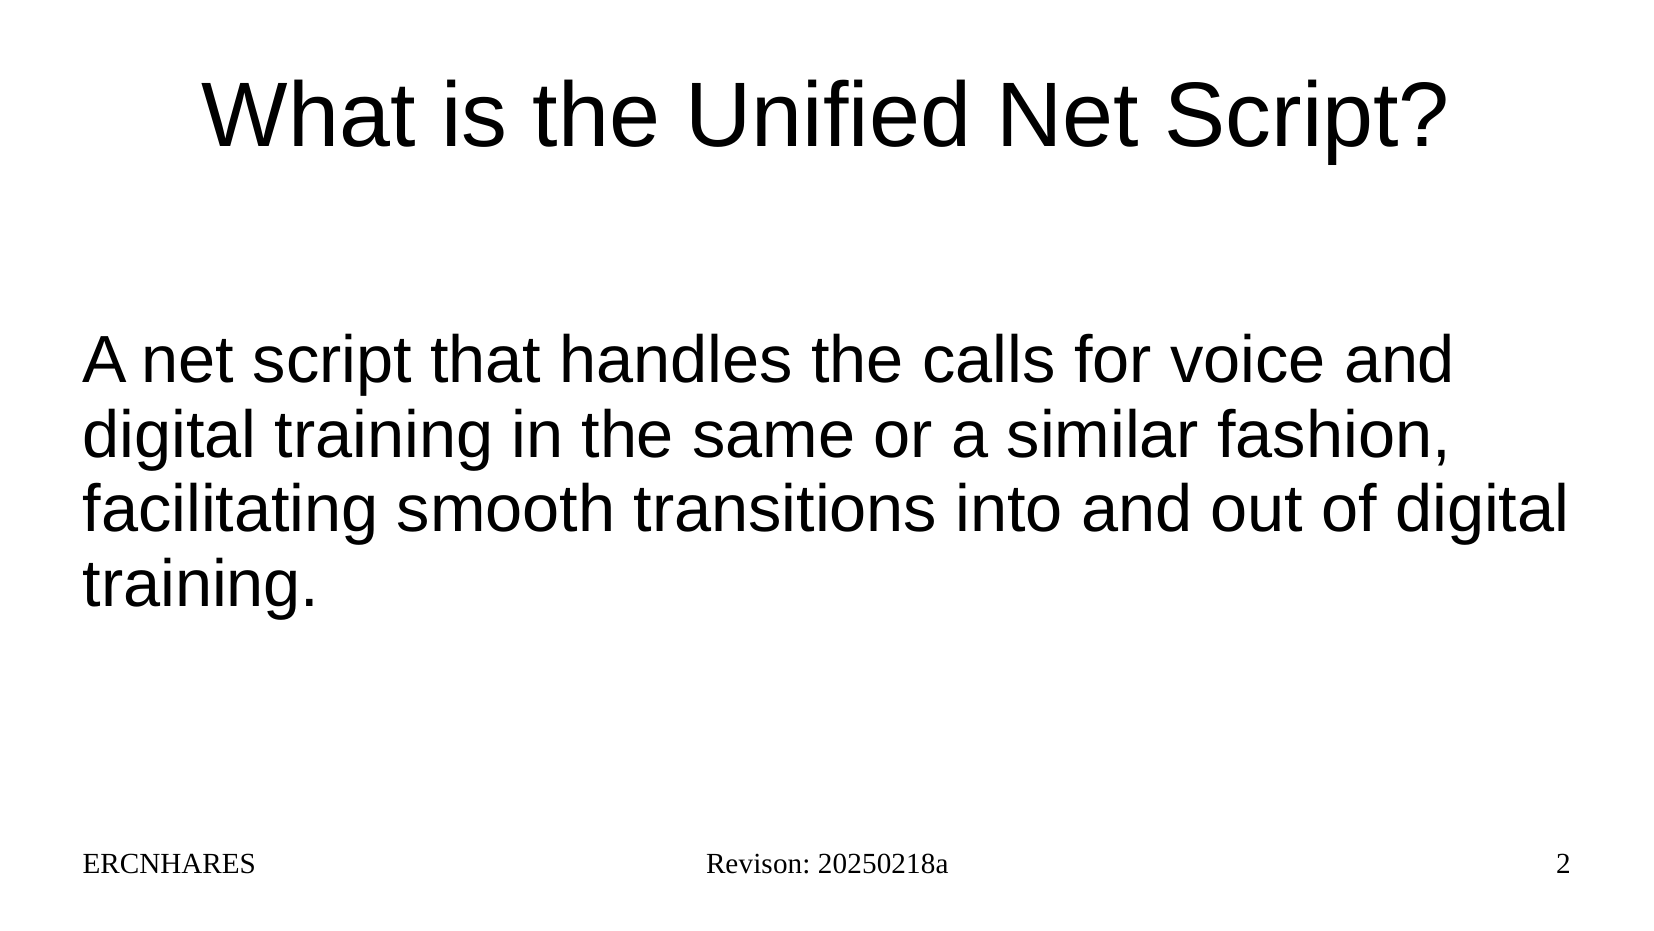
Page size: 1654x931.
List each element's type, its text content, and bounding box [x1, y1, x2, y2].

list A net script that handles the calls for voice and digital training in the same or a similar fashion, facilitating smooth transitions into and out of digital training. [82, 217, 1571, 758]
title What is the Unified Net Script? [82, 37, 1571, 193]
